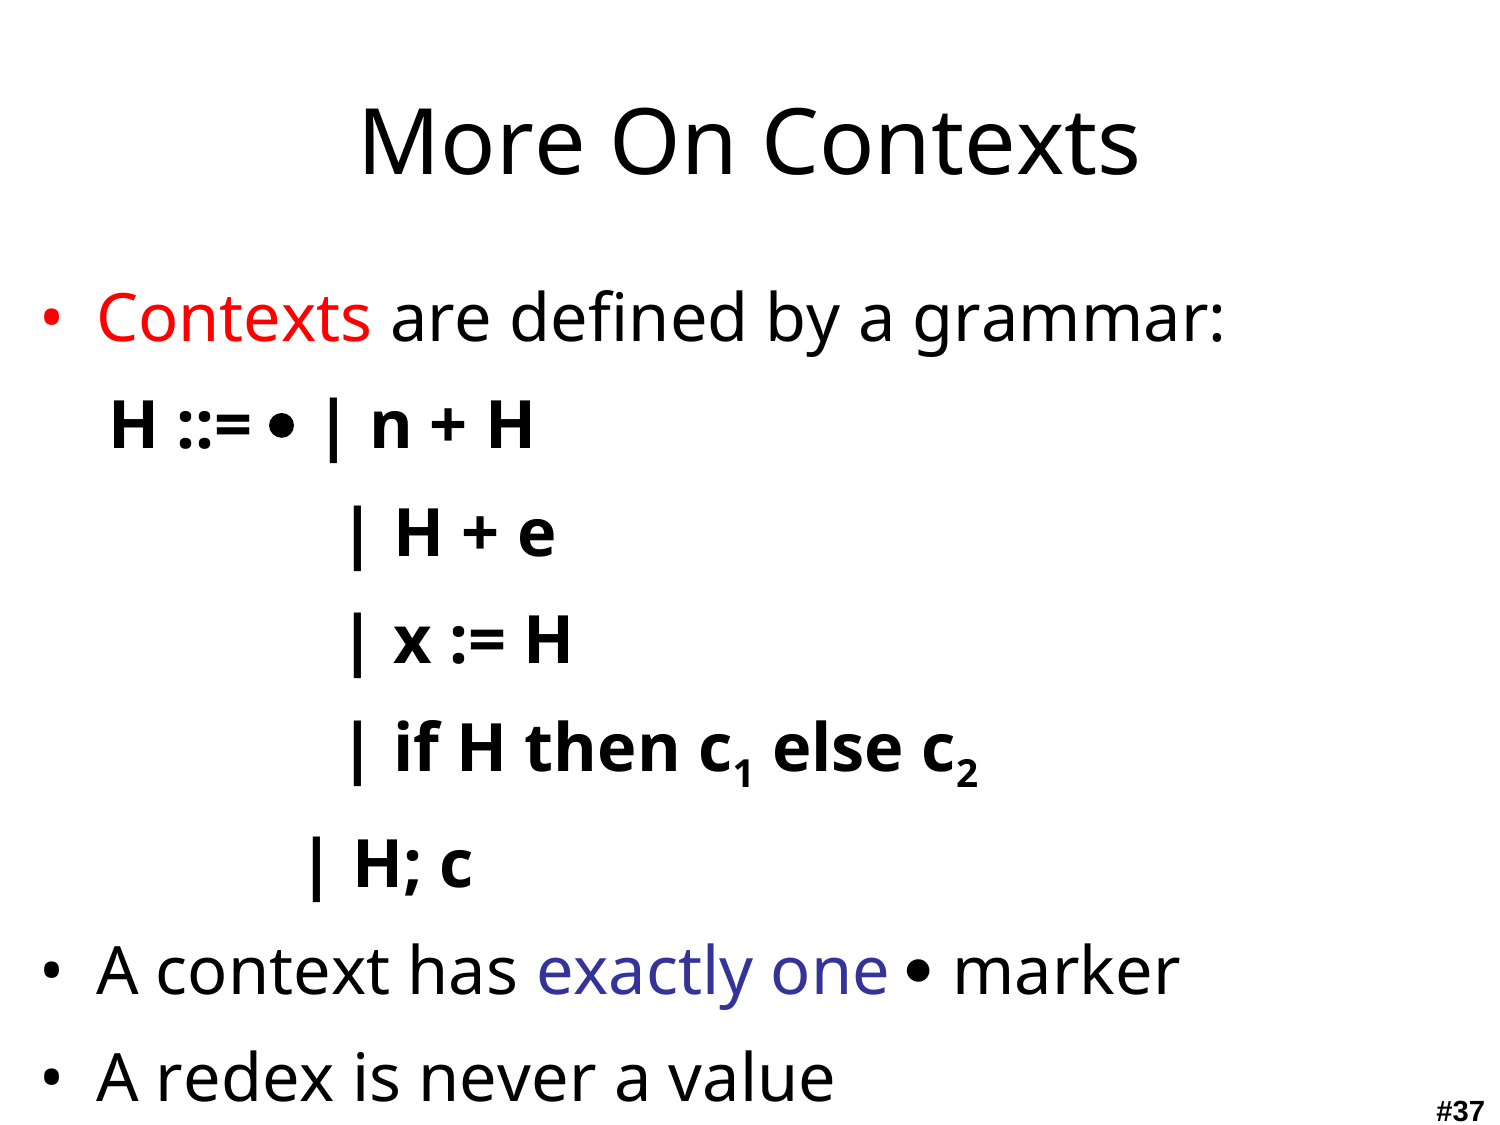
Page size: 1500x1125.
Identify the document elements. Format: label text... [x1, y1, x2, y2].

list Contexts are defined by a grammar: H ::=  | n + H | H + e | x := H | if H then c1 else c2 | H; c A context has exactly one  marker A redex is never a value [24, 262, 1476, 1034]
title More On Contexts [75, 45, 1426, 233]
